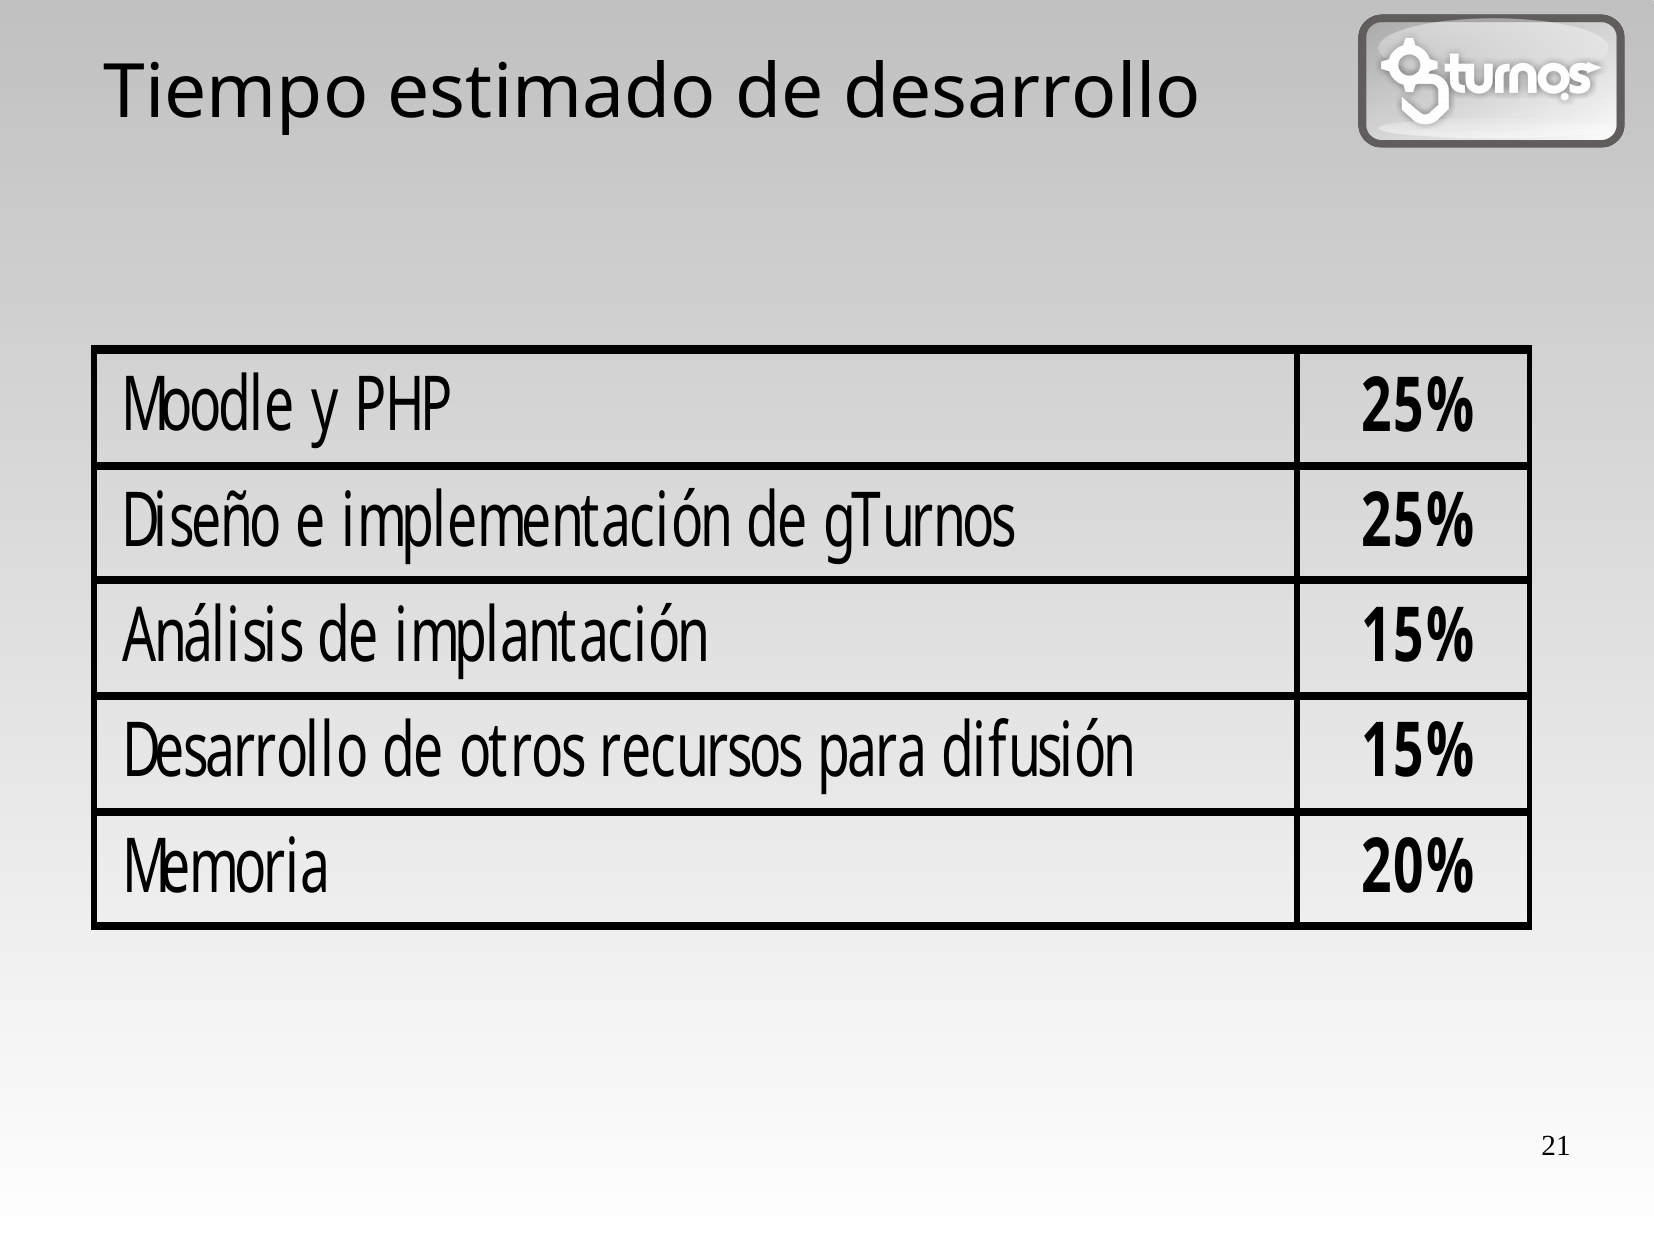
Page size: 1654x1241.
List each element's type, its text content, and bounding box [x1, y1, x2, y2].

text_box Tiempo estimado de desarrollo [88, 29, 1161, 132]
picture [1358, 14, 1625, 148]
chart [88, 342, 1534, 934]
